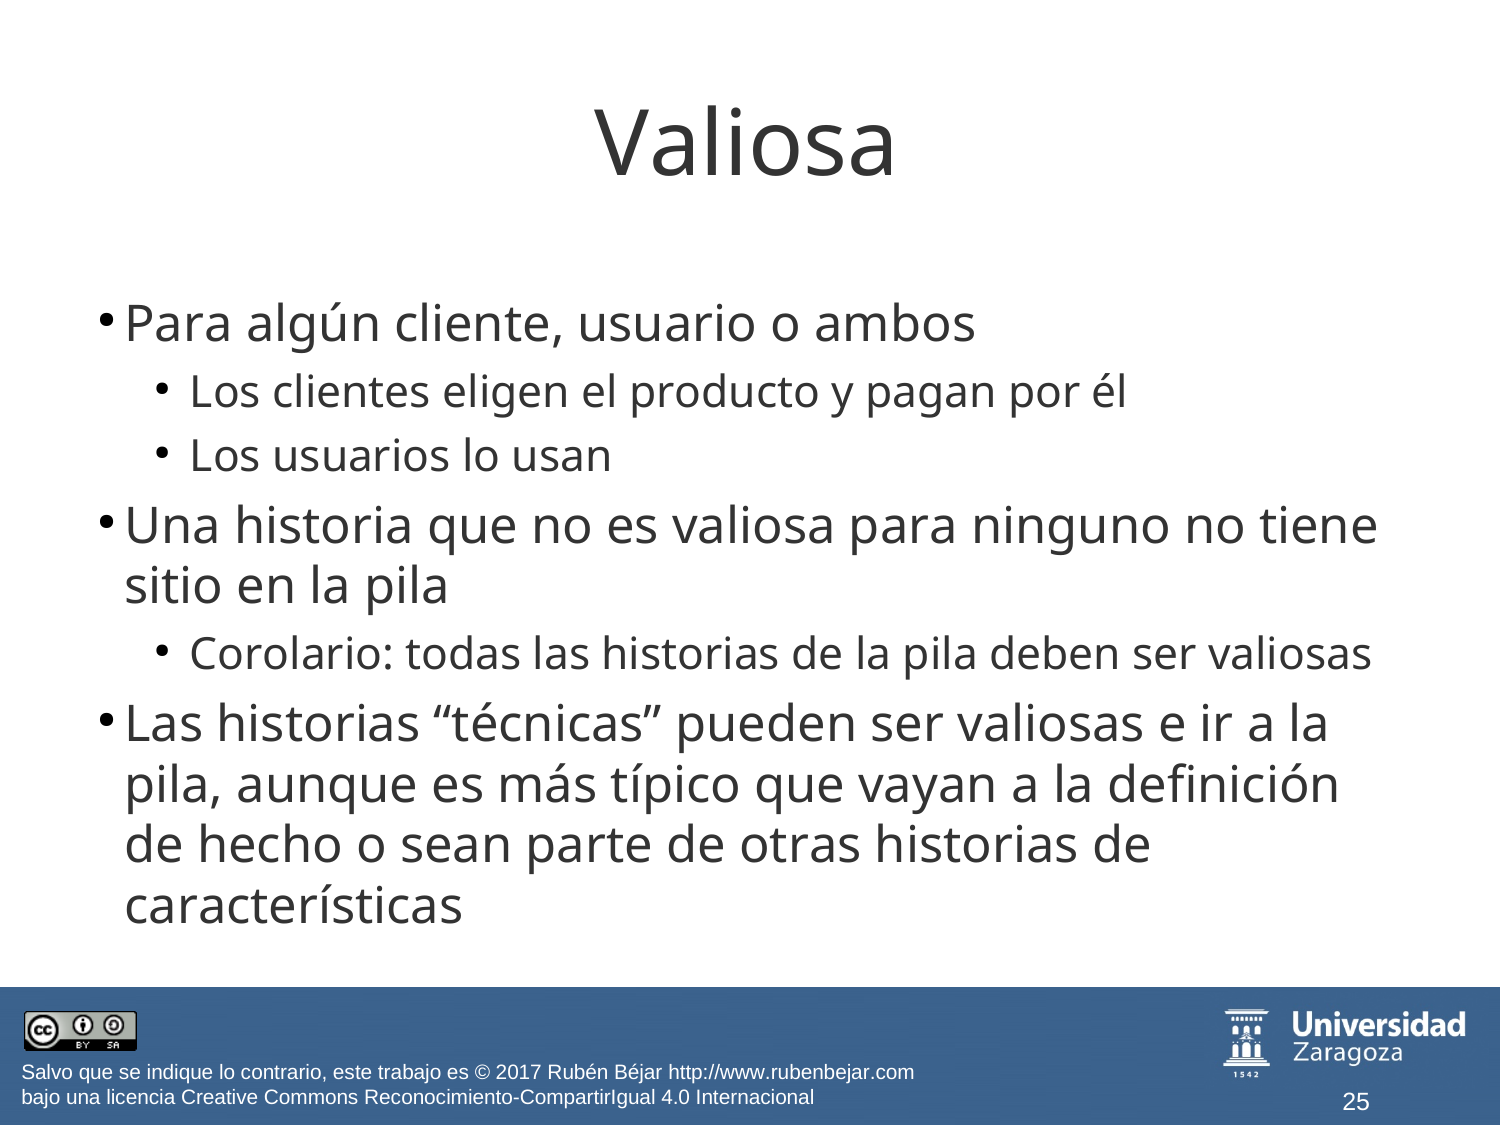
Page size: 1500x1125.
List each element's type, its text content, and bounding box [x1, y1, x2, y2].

picture [0, 987, 1500, 1125]
title Valiosa [74, 21, 1420, 257]
list Para algún cliente, usuario o ambos Los clientes eligen el producto y pagan por él Los usuarios lo usan Una historia que no es valiosa para ninguno no tiene sitio en la pila Corolario: todas las historias de la pila deben ser valiosas Las historias “técnicas” pueden ser valiosas e ir a la pila, aunque es más típico que vayan a la definición de hecho o sean parte de otras historias de características [82, 283, 1418, 957]
